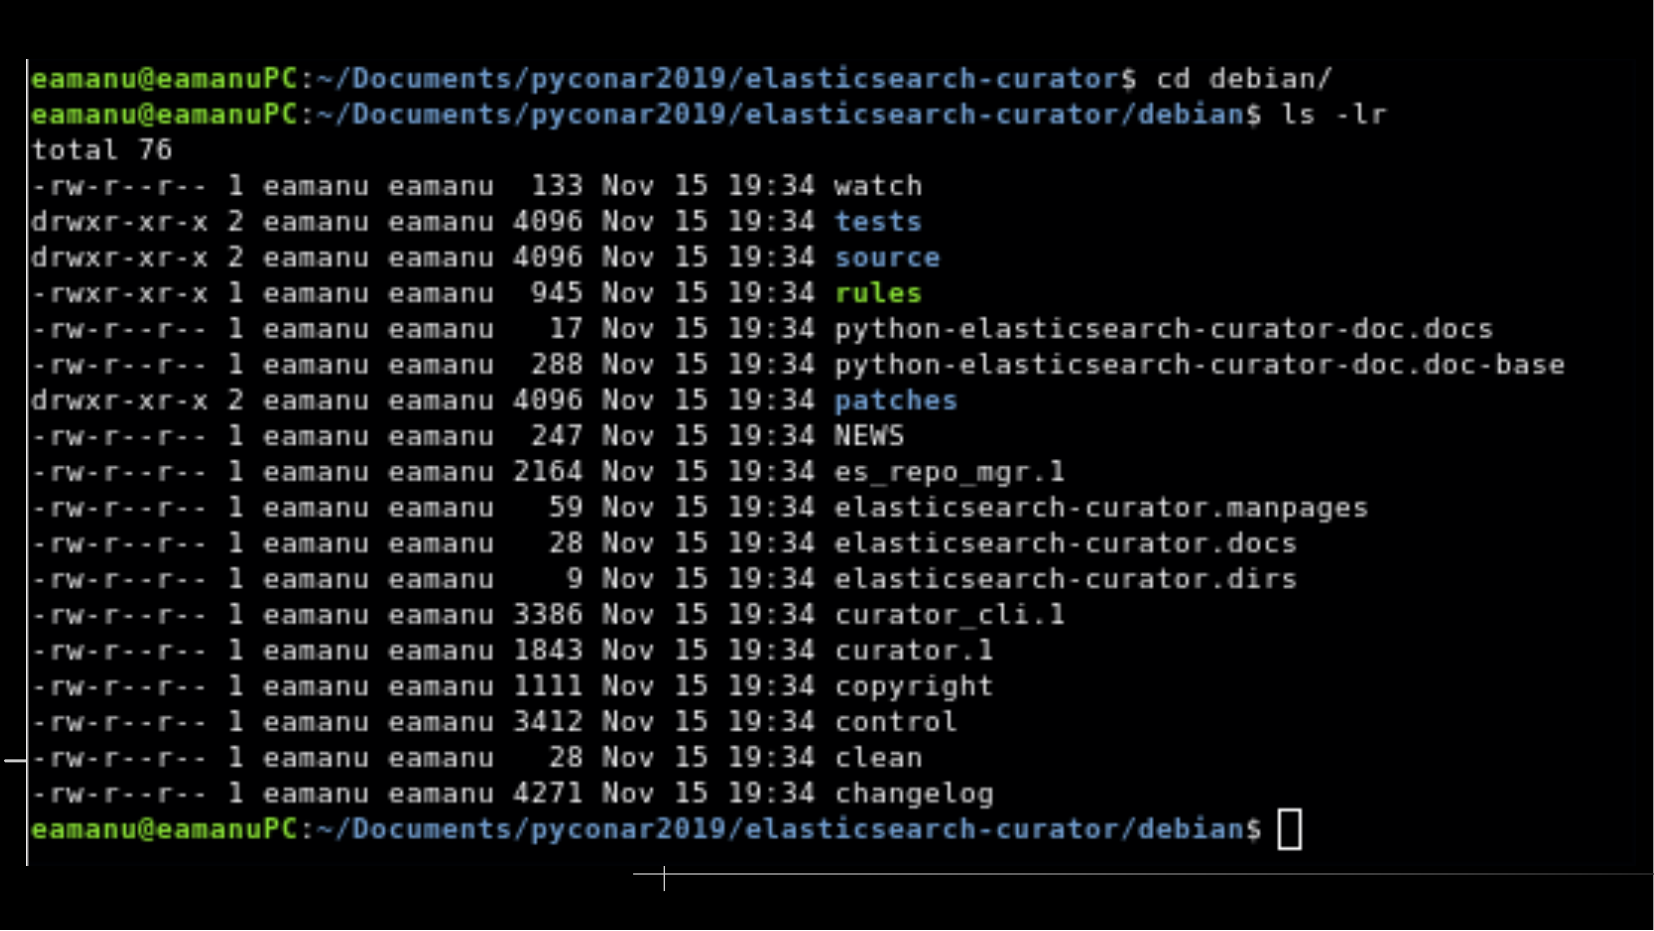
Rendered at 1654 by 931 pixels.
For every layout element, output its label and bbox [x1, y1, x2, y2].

picture [26, 59, 1636, 866]
